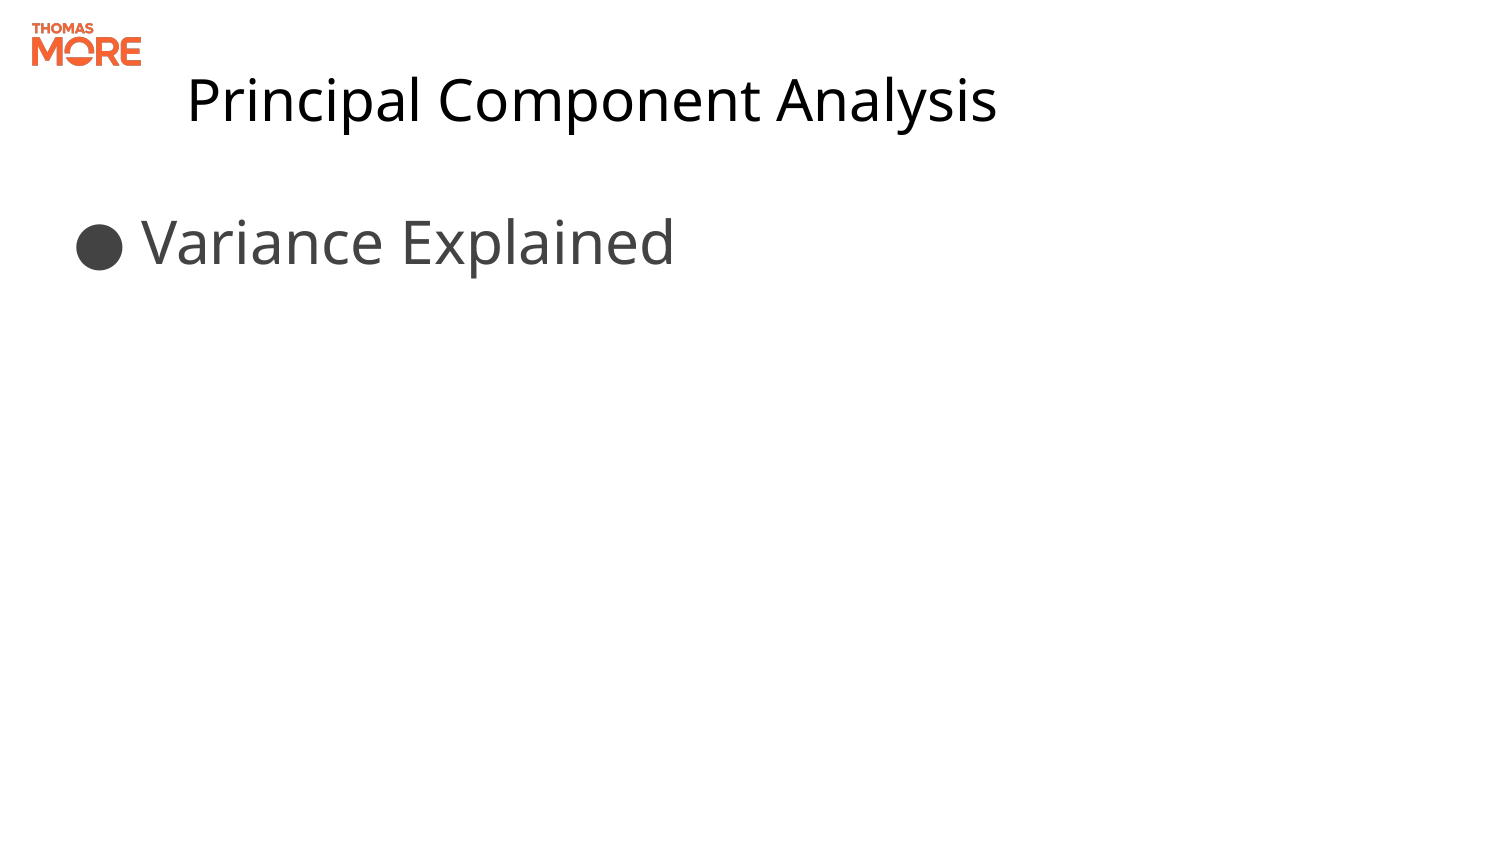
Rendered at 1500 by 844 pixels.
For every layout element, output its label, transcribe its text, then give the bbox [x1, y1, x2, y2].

title Principal Component Analysis [171, 48, 1449, 143]
picture [22, 13, 151, 76]
list Variance Explained [51, 189, 1476, 750]
